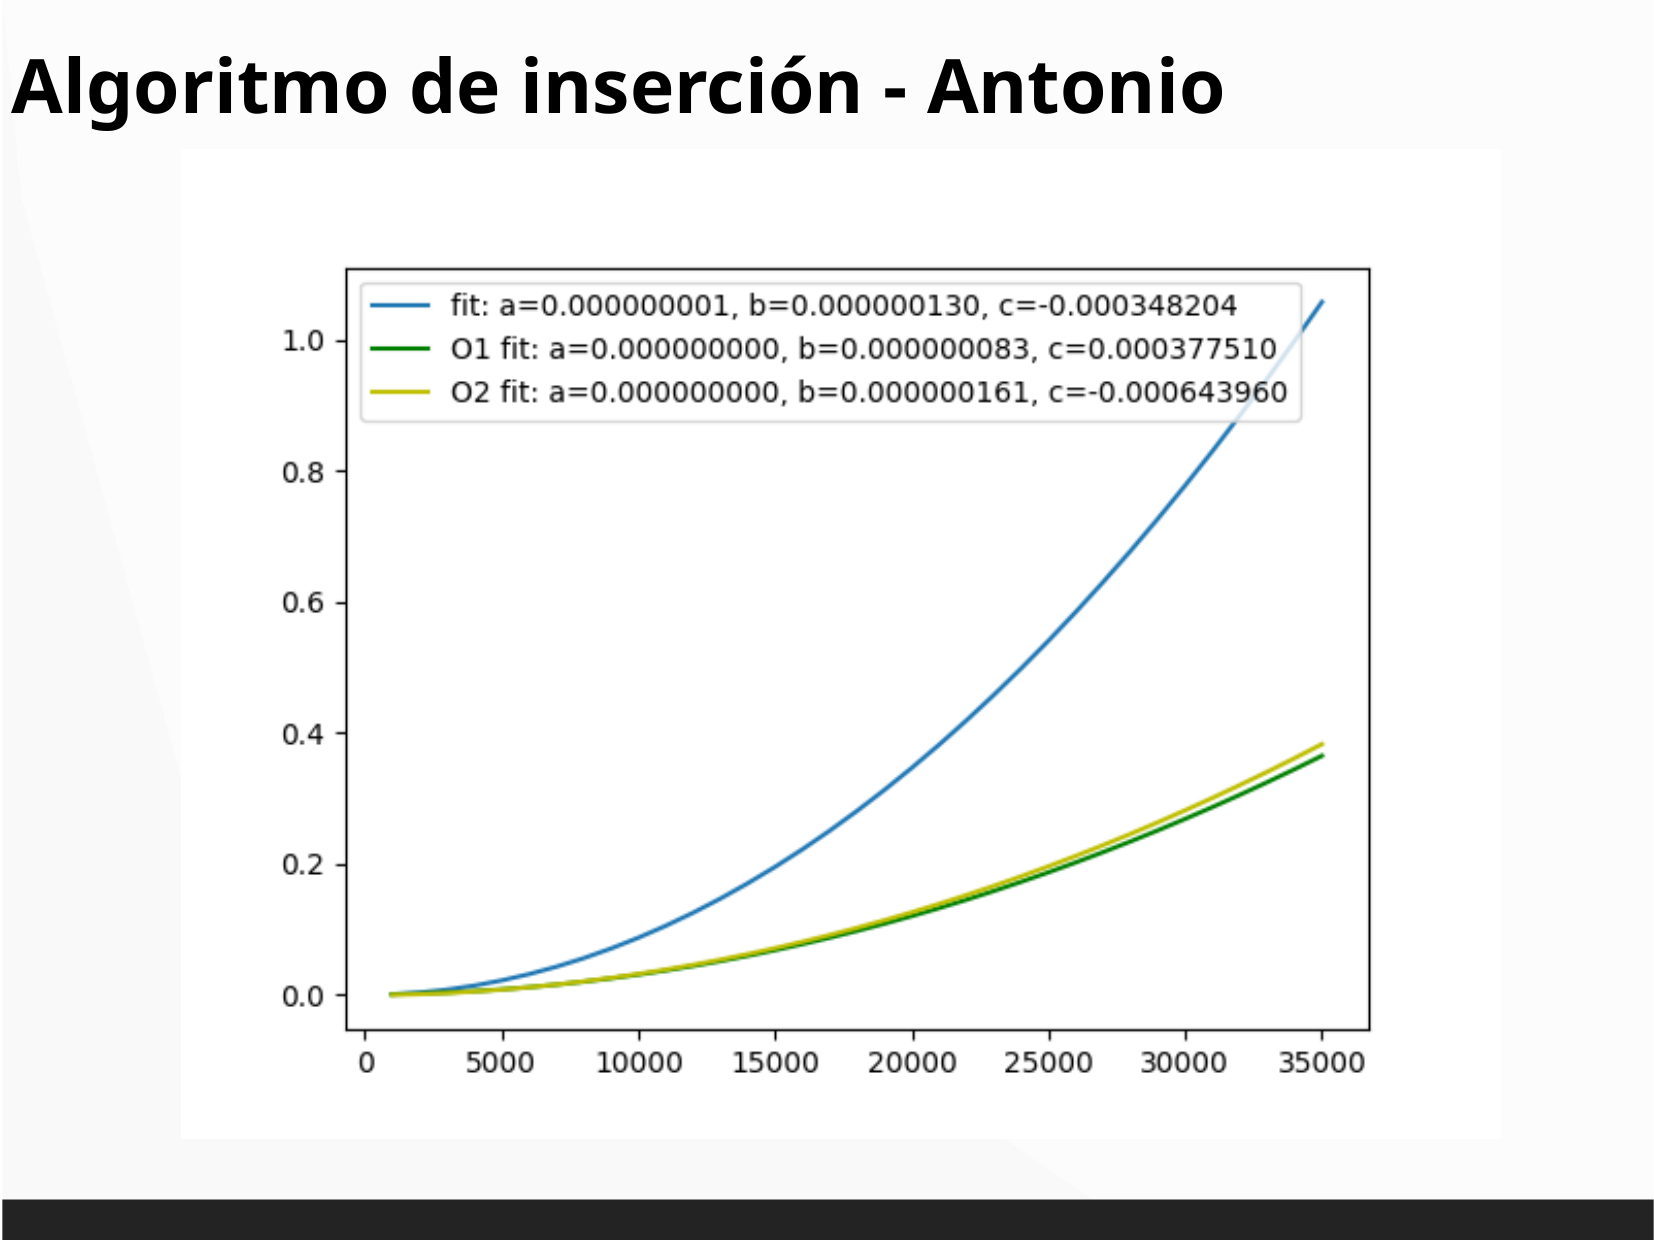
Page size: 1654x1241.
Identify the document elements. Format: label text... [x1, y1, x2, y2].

title Algoritmo de inserción - Antonio [11, 10, 1501, 158]
picture [2, 0, 1654, 1241]
